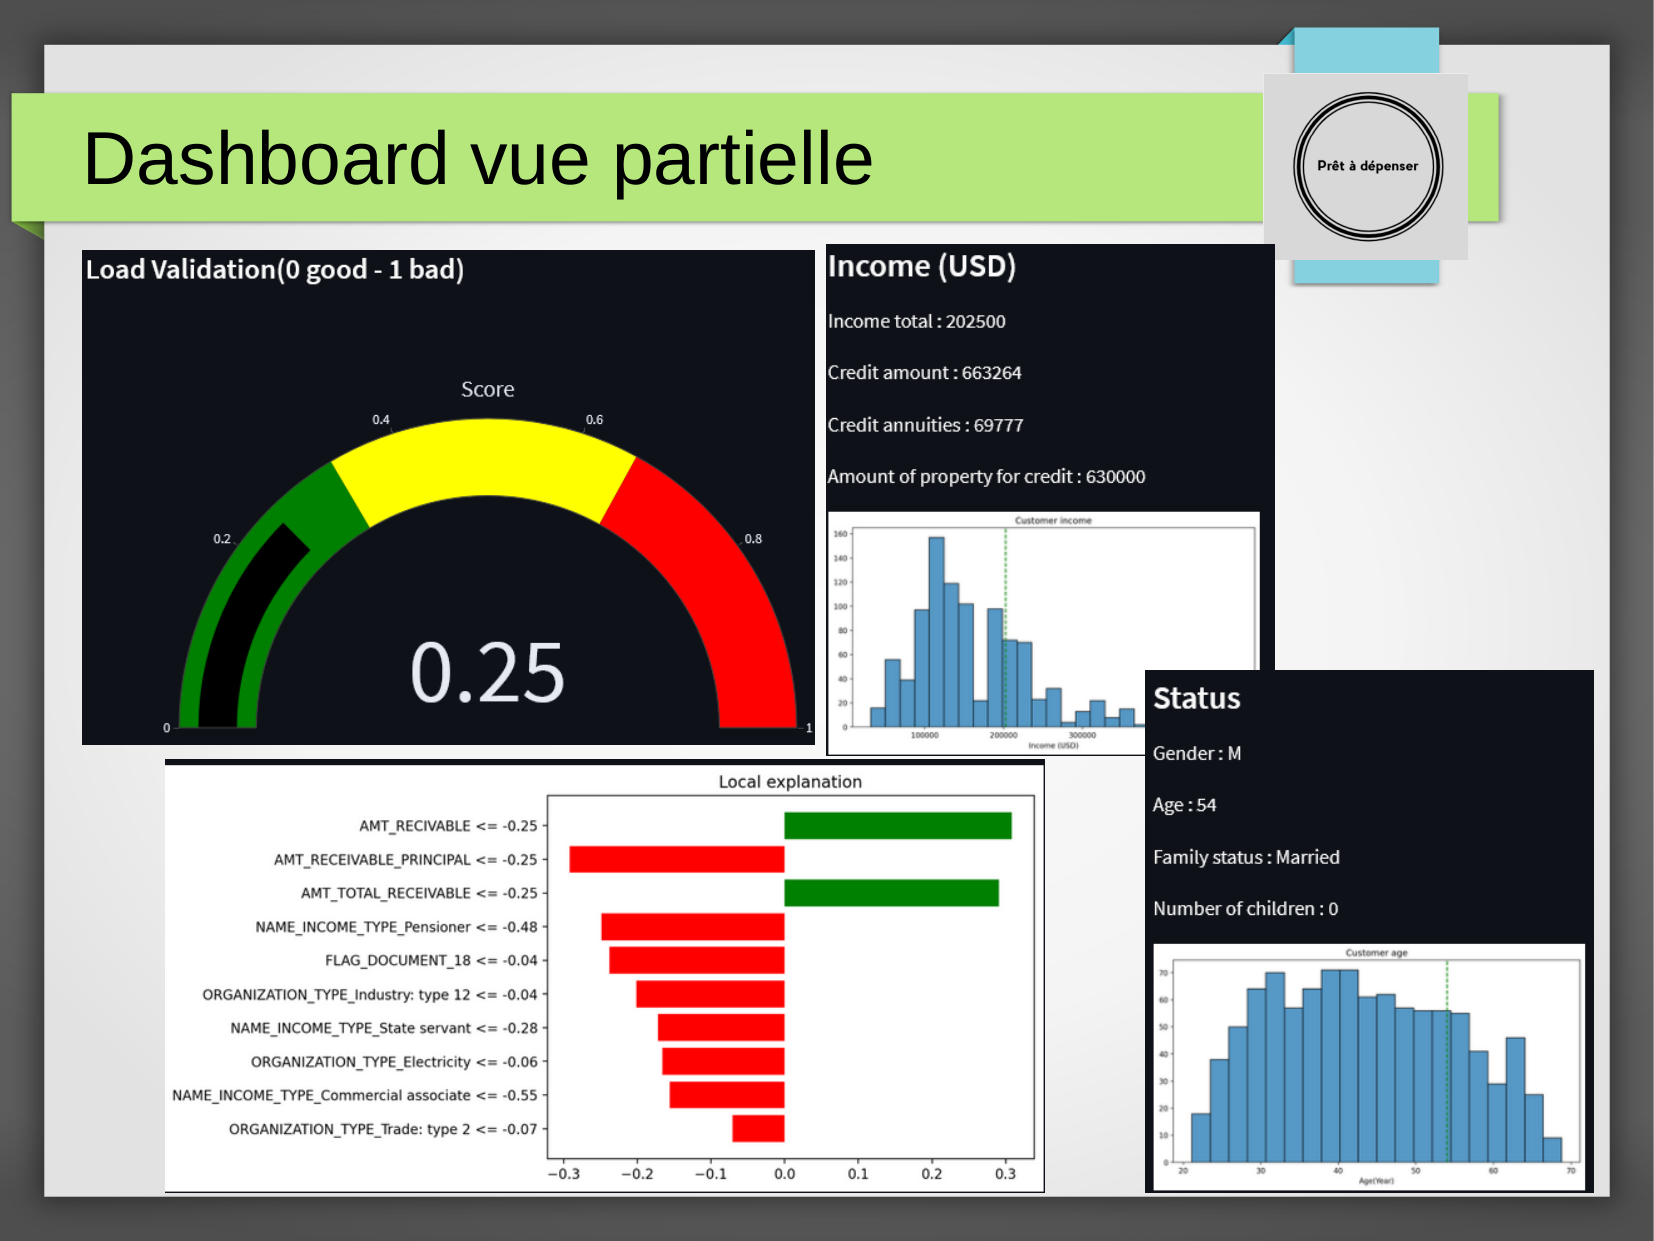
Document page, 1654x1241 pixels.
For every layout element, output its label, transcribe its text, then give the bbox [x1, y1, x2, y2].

picture [0, 0, 1654, 1241]
title Dashboard vue partielle [82, 116, 1263, 201]
